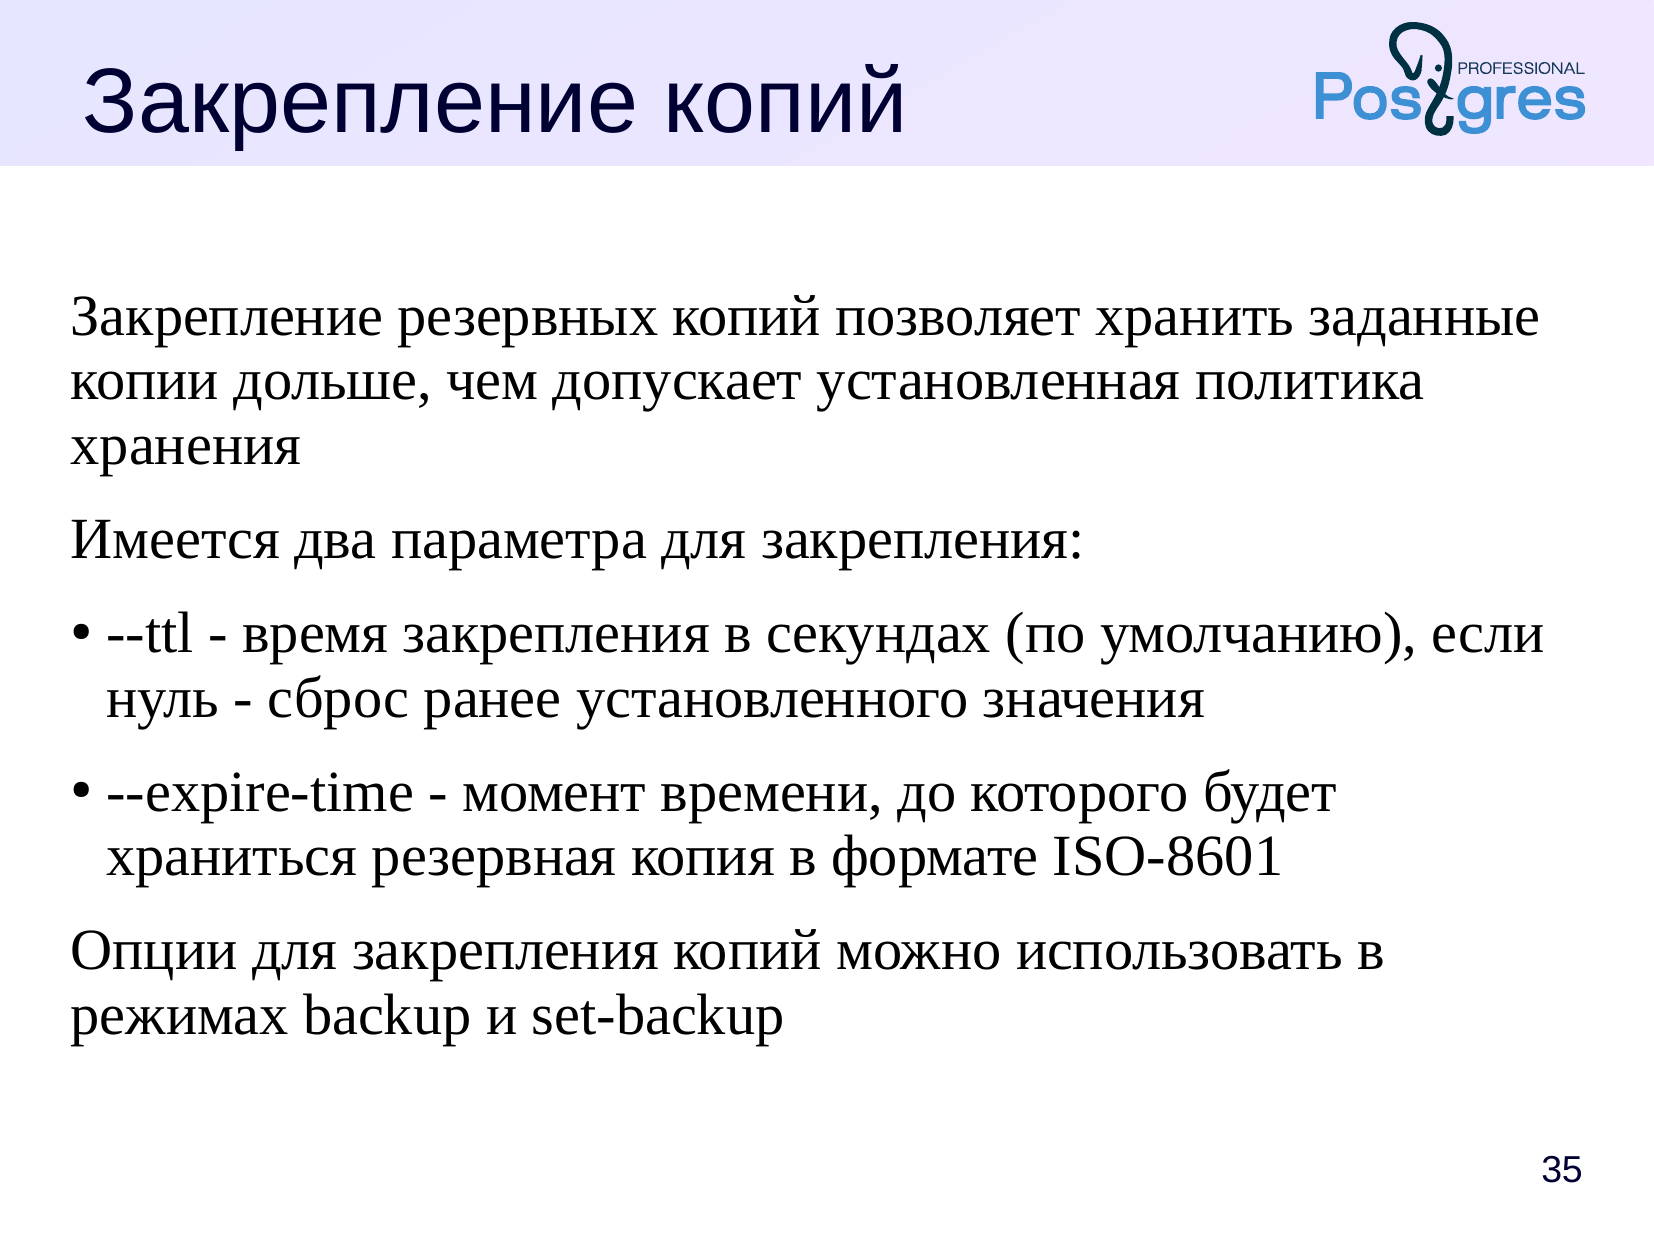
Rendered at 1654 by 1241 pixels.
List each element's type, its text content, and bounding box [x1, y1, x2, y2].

list Закрепление резервных копий позволяет хранить заданные копии дольше, чем допускает установленная политика хранения Имеется два параметра для закрепления: --ttl - время закрепления в секундах (по умолчанию), если нуль - сброс ранее установленного значения --expire-time - момент времени, до которого будет храниться резервная копия в формате ISO-8601 Опции для закрепления копий можно использовать в режимах backup и set-backup [70, 283, 1583, 1134]
title Закрепление копий [82, 49, 1252, 153]
